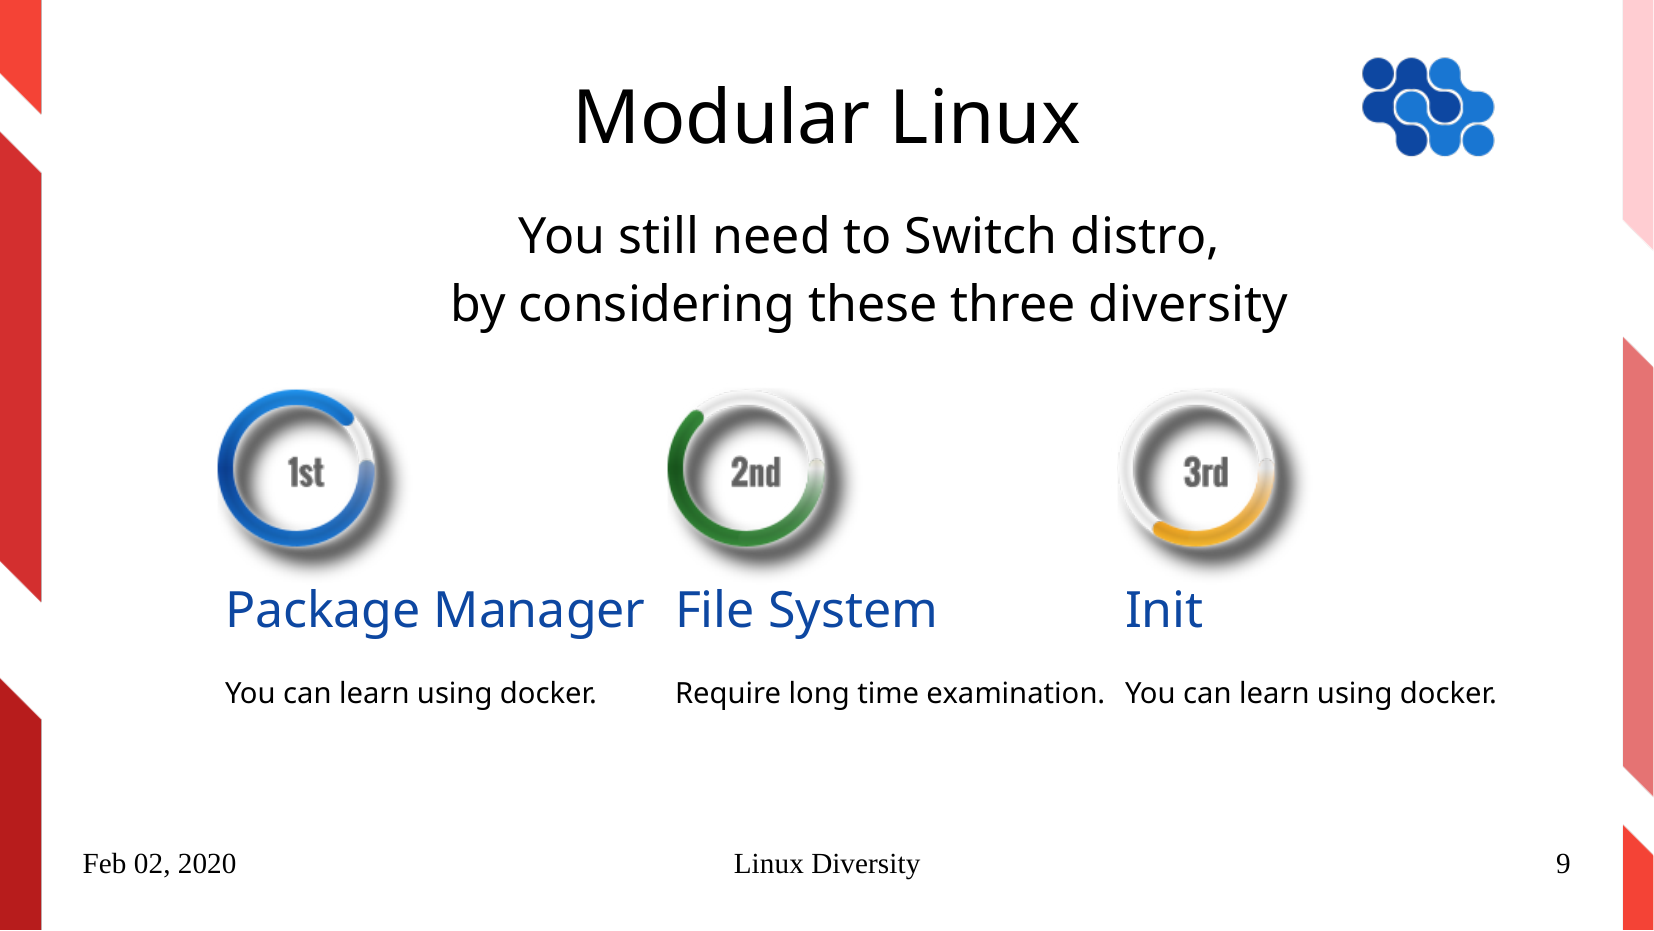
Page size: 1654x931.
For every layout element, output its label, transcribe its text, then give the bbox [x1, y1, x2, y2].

list File System Require long time examination. [675, 574, 1125, 815]
list Init You can learn using docker. [1125, 574, 1576, 816]
list Package Manager You can learn using docker. [225, 574, 676, 816]
picture [0, 0, 1654, 930]
title Modular Linux [82, 37, 1571, 193]
text_box You still need to Switch distro, by considering these three diversity [208, 192, 1531, 346]
